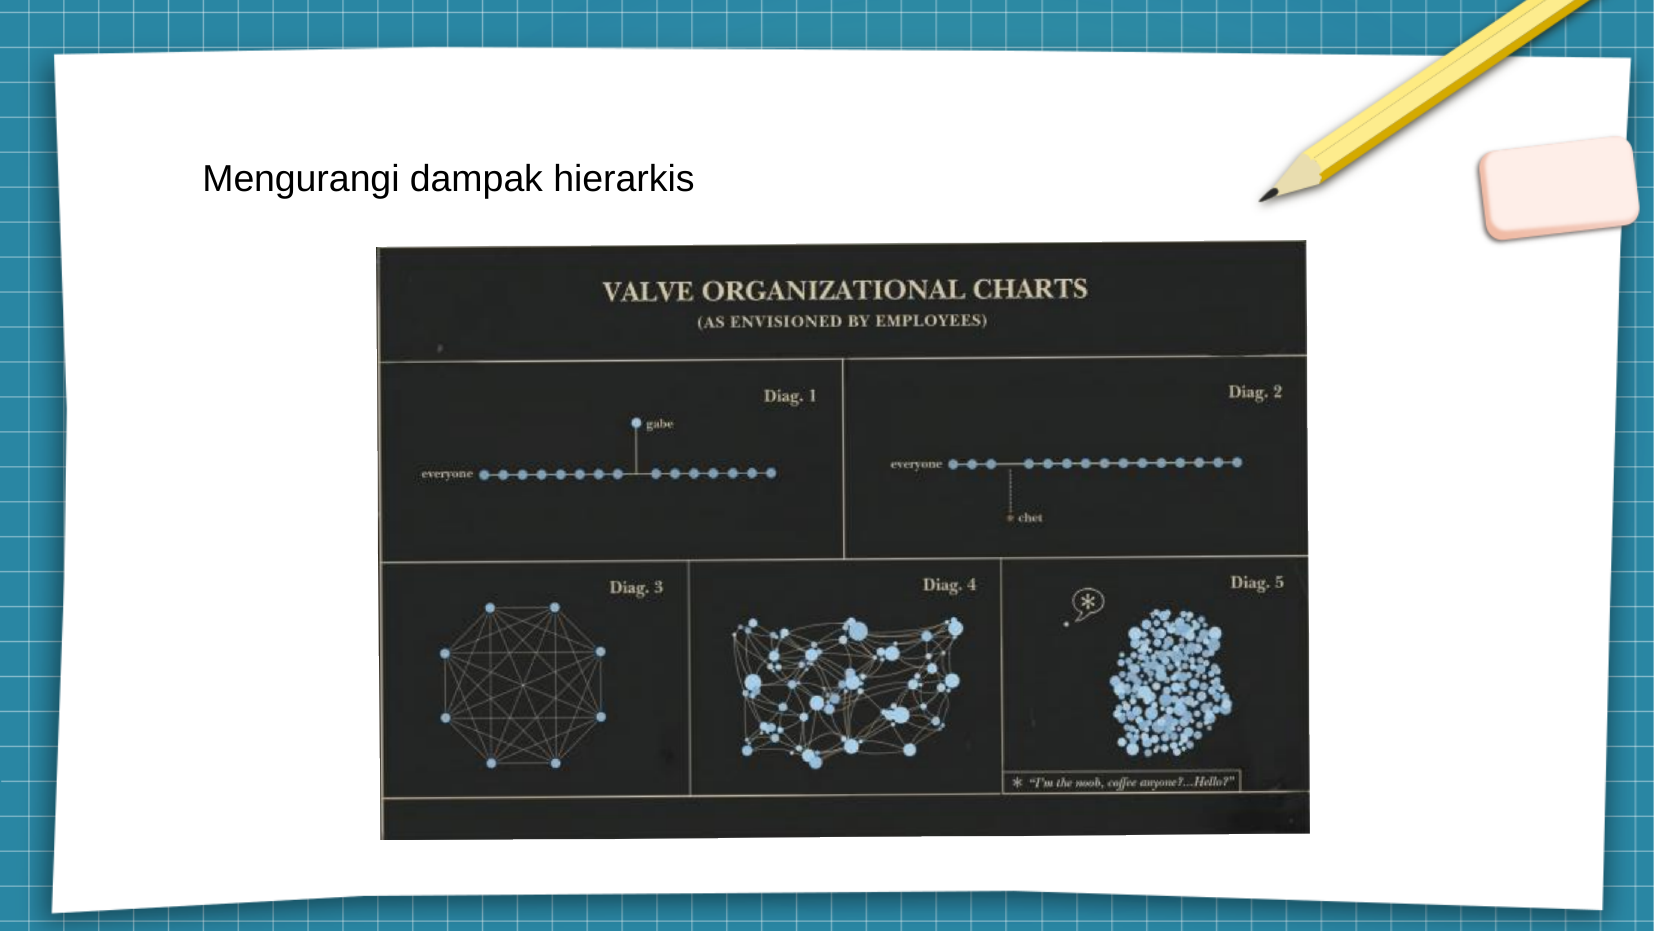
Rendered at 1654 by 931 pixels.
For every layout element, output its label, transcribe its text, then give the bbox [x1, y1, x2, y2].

picture [0, 0, 1654, 931]
text_box Mengurangi dampak hierarkis [187, 150, 1051, 226]
